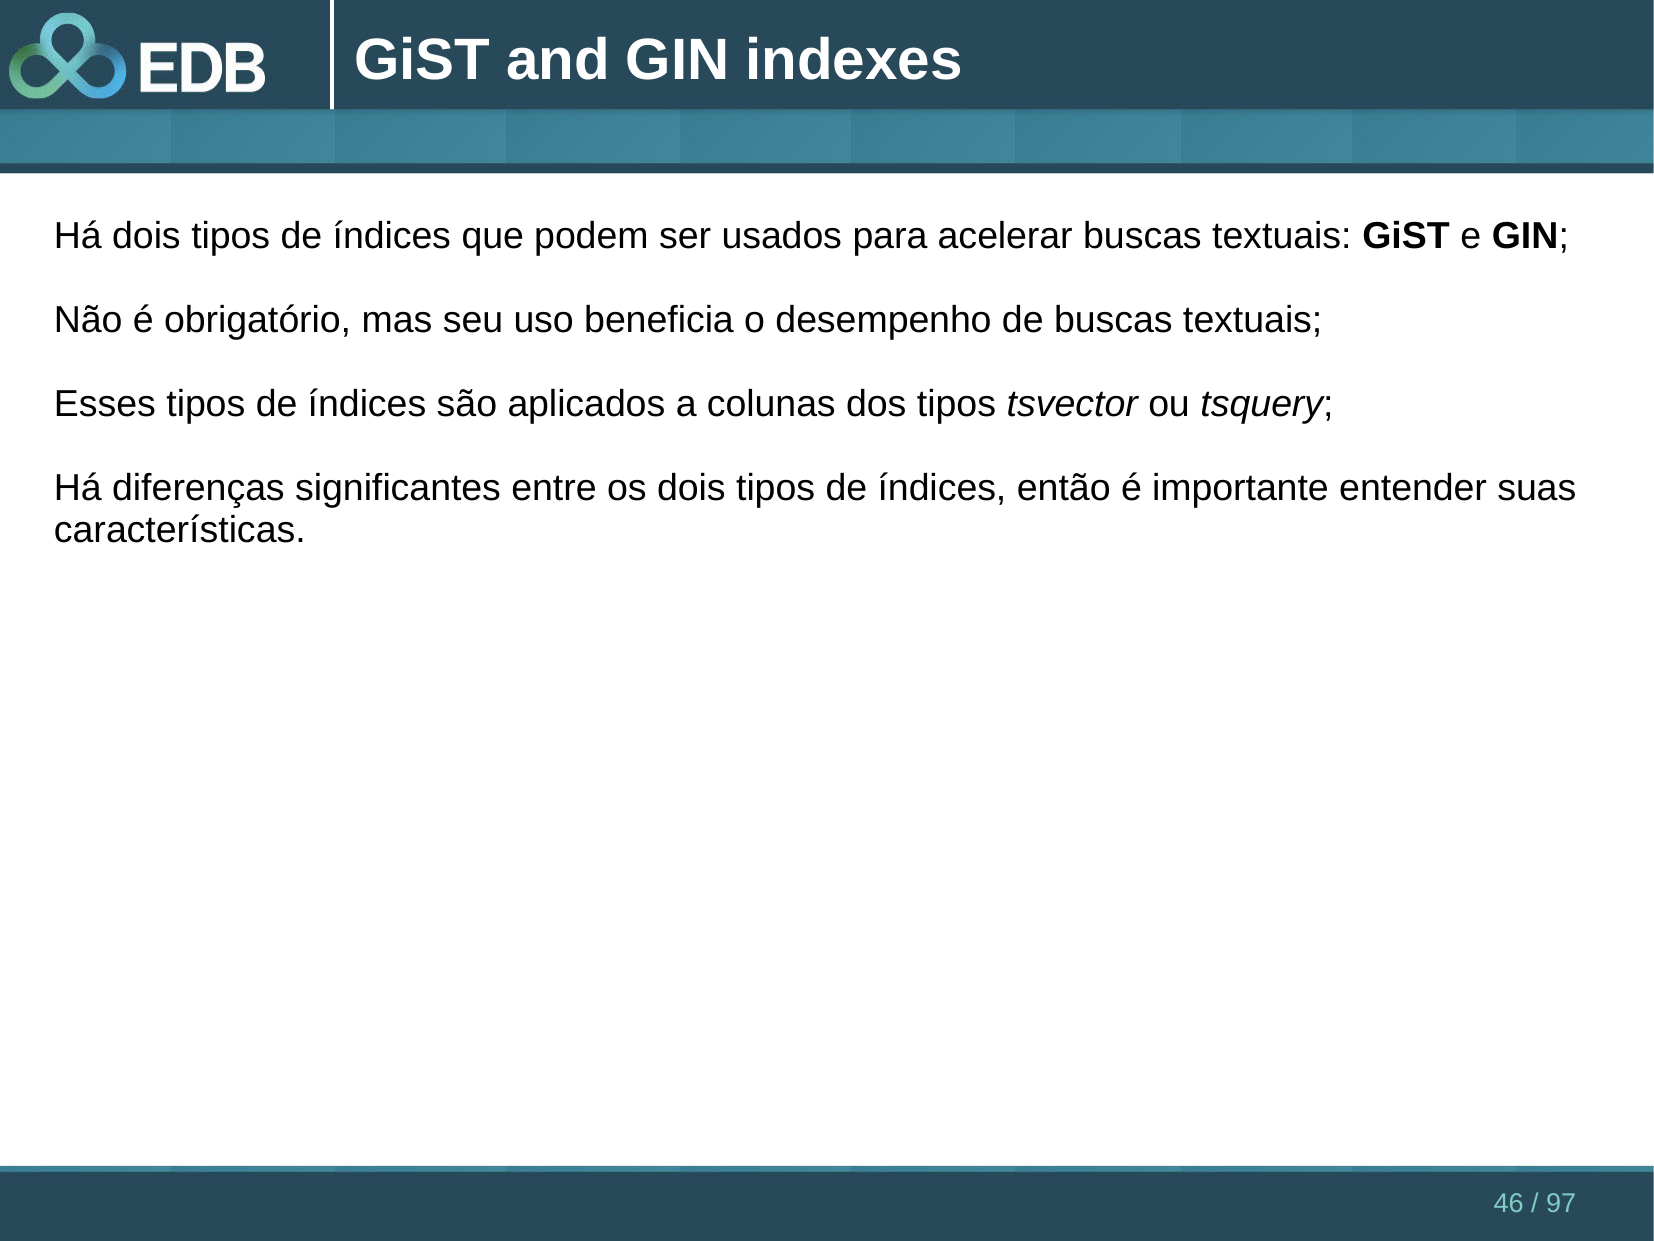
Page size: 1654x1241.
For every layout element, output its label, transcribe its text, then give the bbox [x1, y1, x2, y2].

text_box Há dois tipos de índices que podem ser usados para acelerar buscas textuais: GiST e GIN; Não é obrigatório, mas seu uso beneficia o desempenho de buscas textuais; Esses tipos de índices são aplicados a colunas dos tipos tsvector ou tsquery; Há diferenças significantes entre os dois tipos de índices, então é importante entender suas características. [39, 206, 1595, 612]
picture [0, 0, 1654, 1241]
title GiST and GIN indexes [354, 0, 1625, 125]
